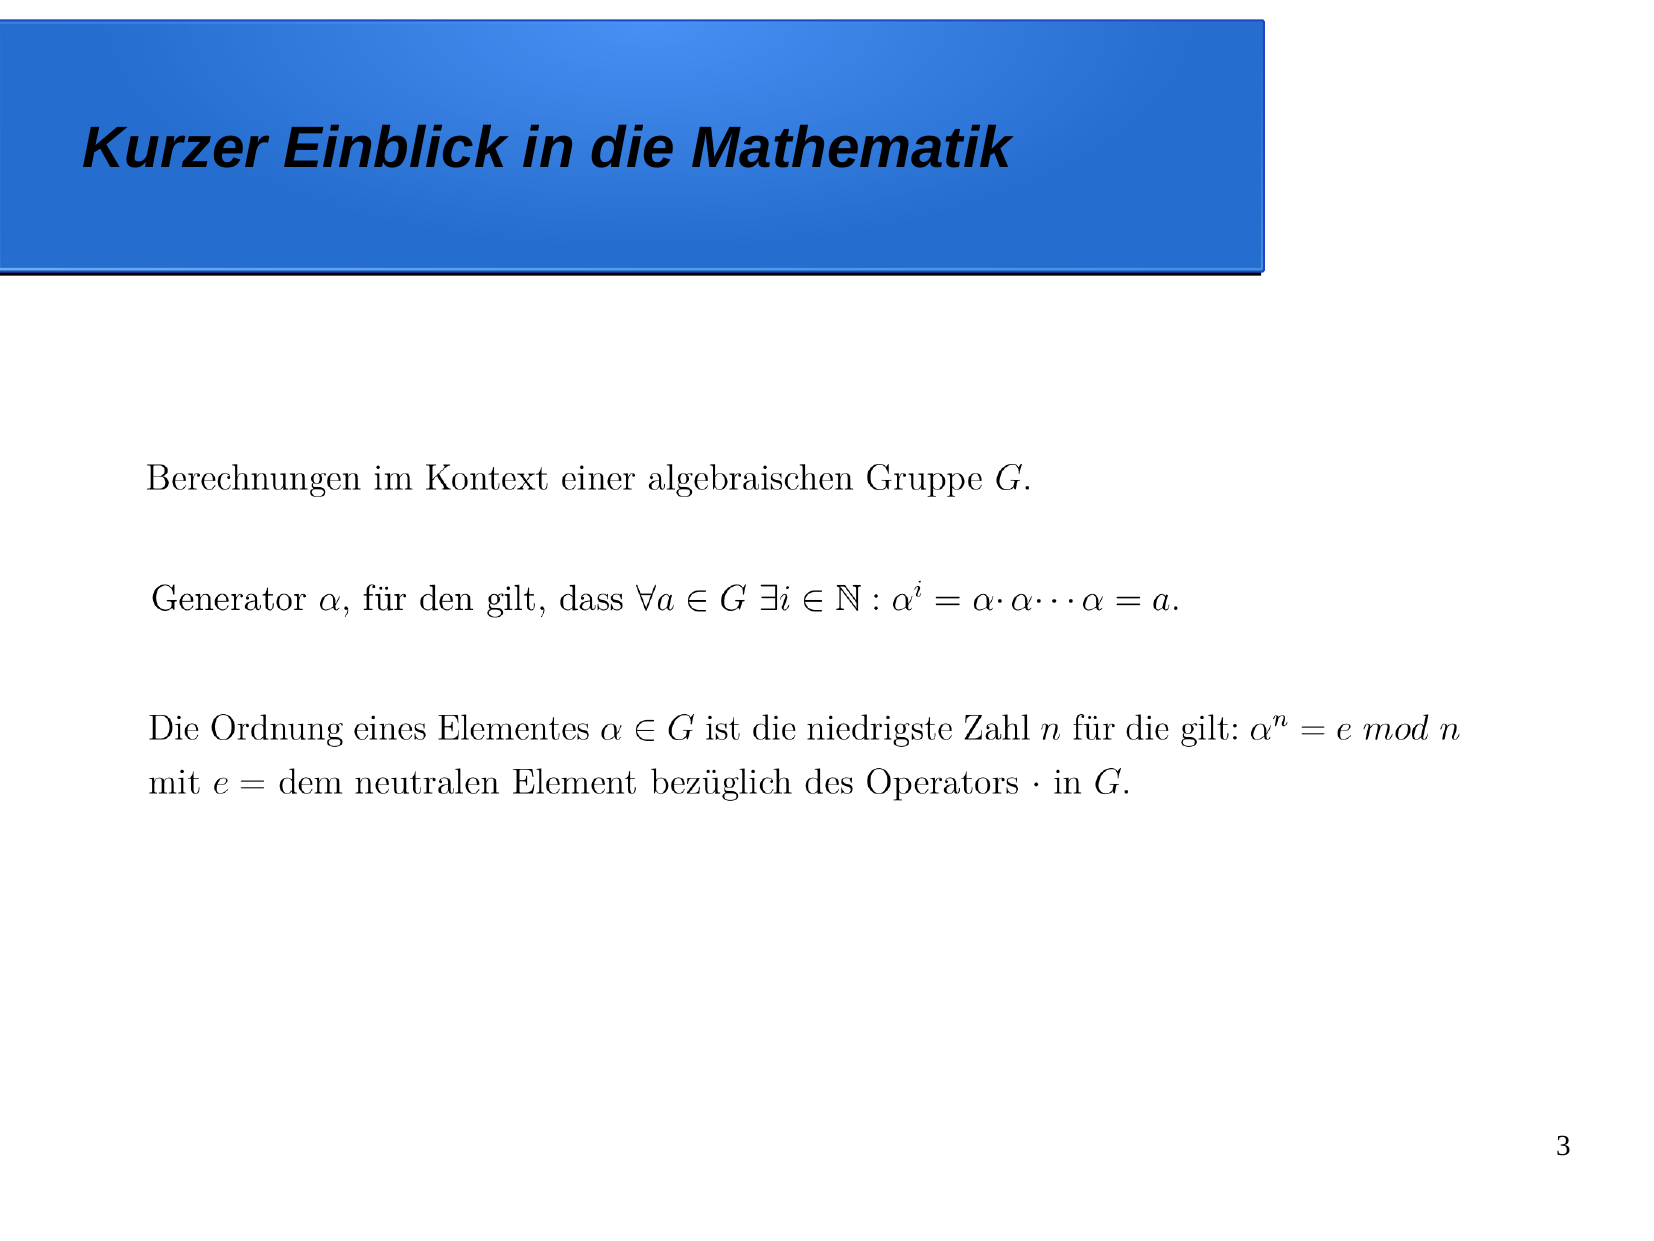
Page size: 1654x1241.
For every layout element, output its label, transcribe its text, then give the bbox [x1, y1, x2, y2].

picture [137, 566, 1201, 630]
title Kurzer Einblick in die Mathematik [82, 47, 1264, 249]
picture [135, 448, 1046, 509]
picture [135, 695, 1483, 815]
